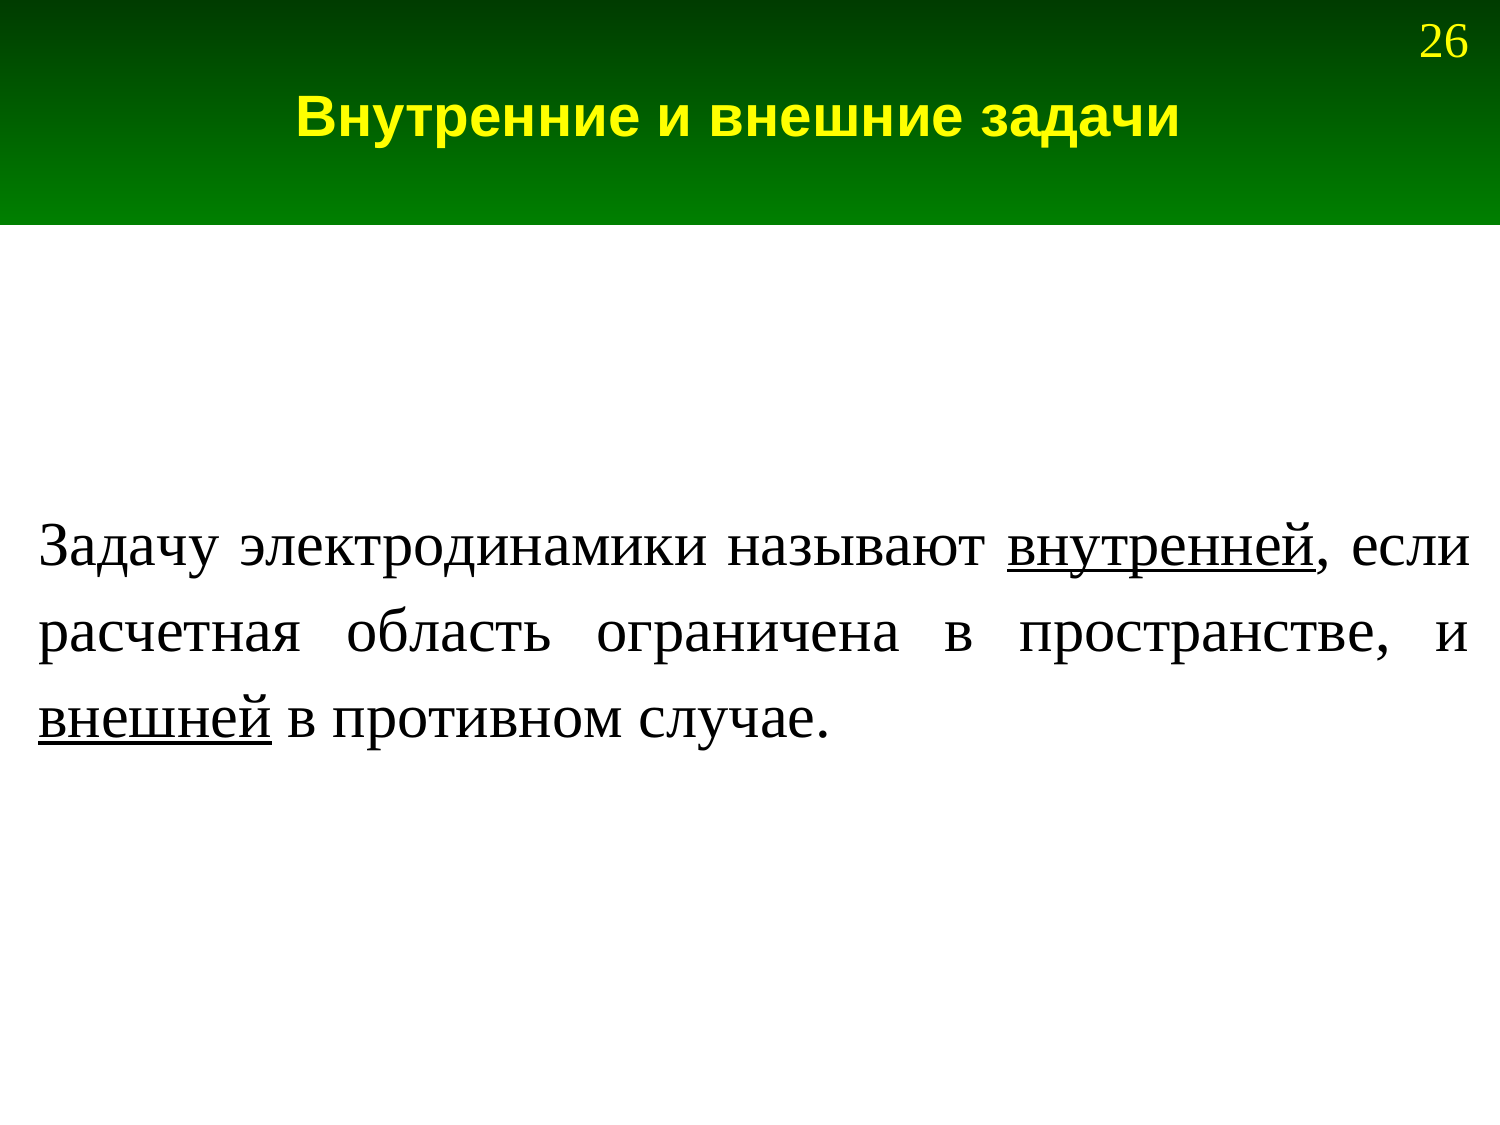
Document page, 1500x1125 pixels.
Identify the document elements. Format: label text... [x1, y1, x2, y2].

text_box Задачу электродинамики называют внутренней, если расчетная область ограничена в пространстве, и внешней в противном случае. [23, 484, 1489, 758]
title Внутренние и внешние задачи [88, 18, 1389, 207]
